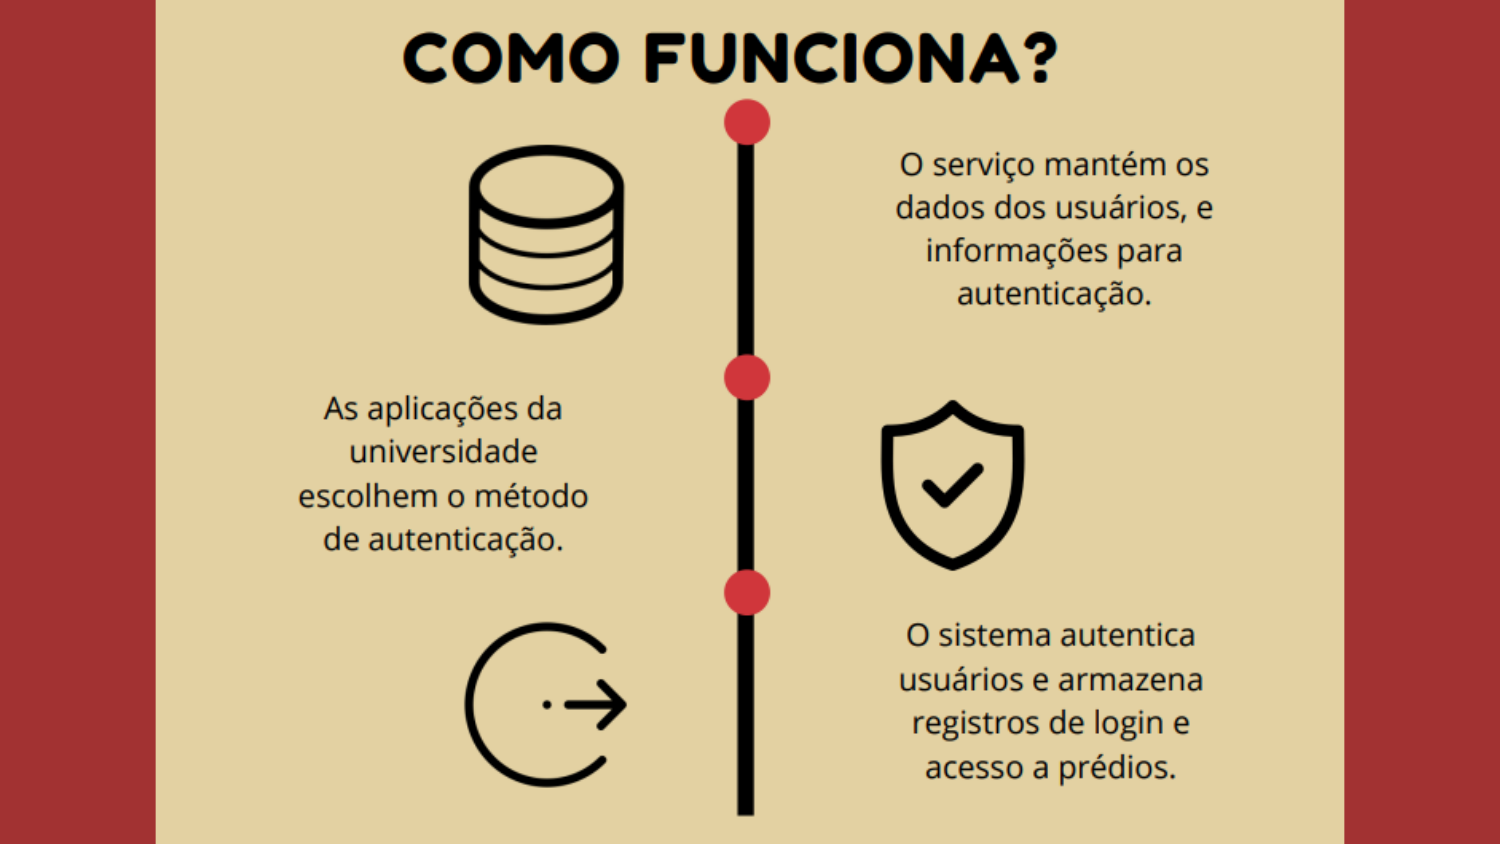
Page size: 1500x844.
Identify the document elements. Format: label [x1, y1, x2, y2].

picture [155, 0, 1345, 844]
